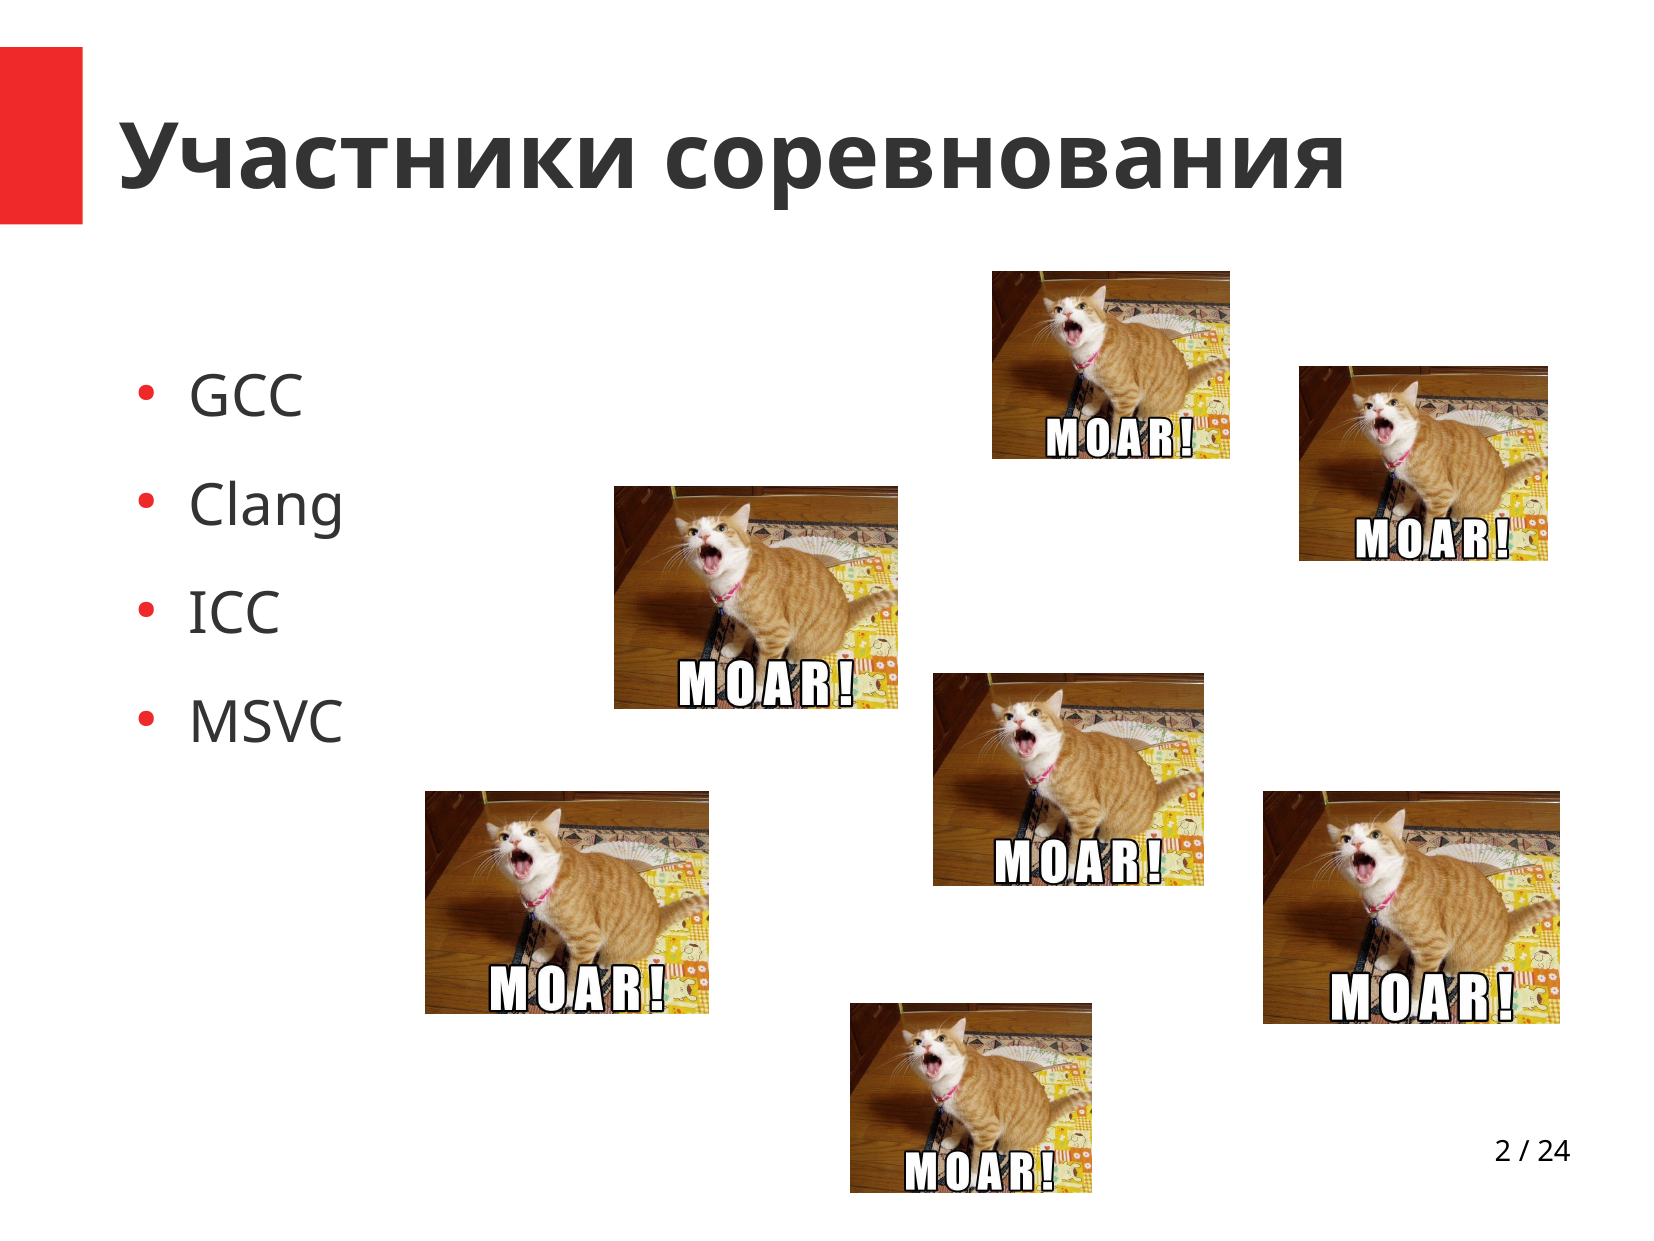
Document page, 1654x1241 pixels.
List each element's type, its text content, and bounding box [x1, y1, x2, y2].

list GCC Clang ICC MSVC [118, 354, 1536, 1074]
picture [992, 271, 1230, 459]
picture [614, 486, 898, 709]
title Участники соревнования [118, 49, 1571, 257]
picture [850, 1003, 1092, 1193]
picture [1263, 791, 1560, 1024]
picture [425, 791, 709, 1014]
picture [933, 673, 1204, 886]
picture [1299, 366, 1548, 561]
